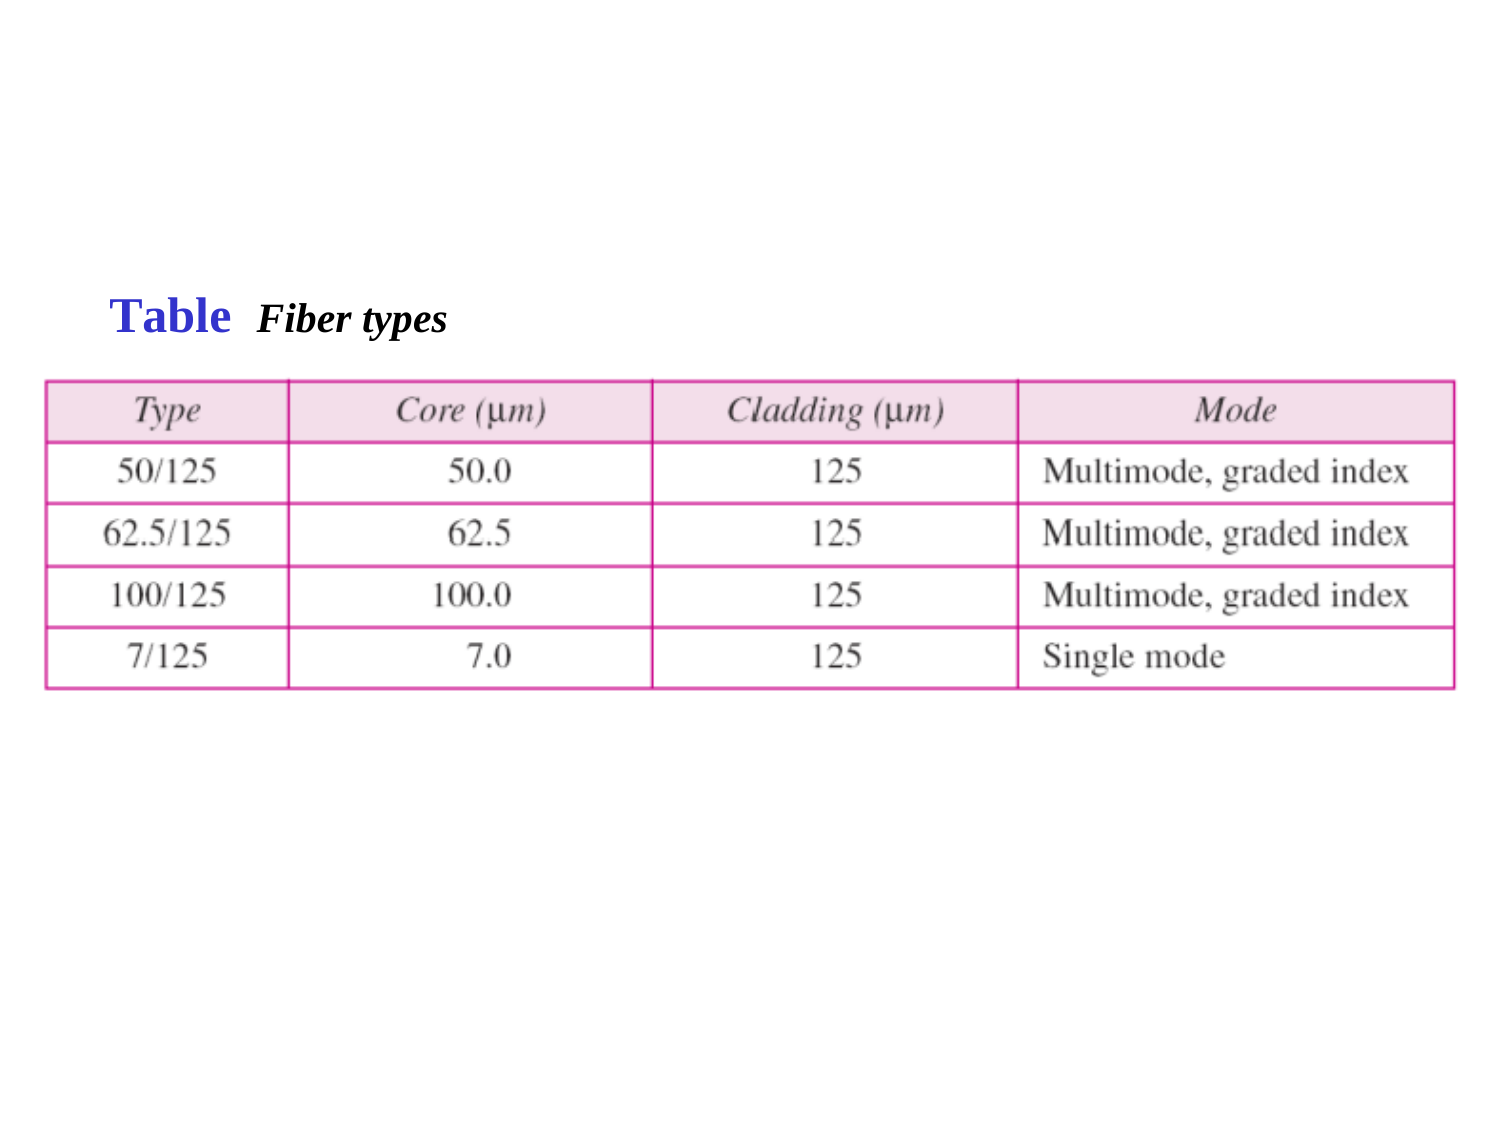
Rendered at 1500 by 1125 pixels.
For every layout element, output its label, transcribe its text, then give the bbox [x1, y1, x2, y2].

picture [20, 374, 1488, 707]
text_box Table Fiber types [94, 274, 463, 351]
